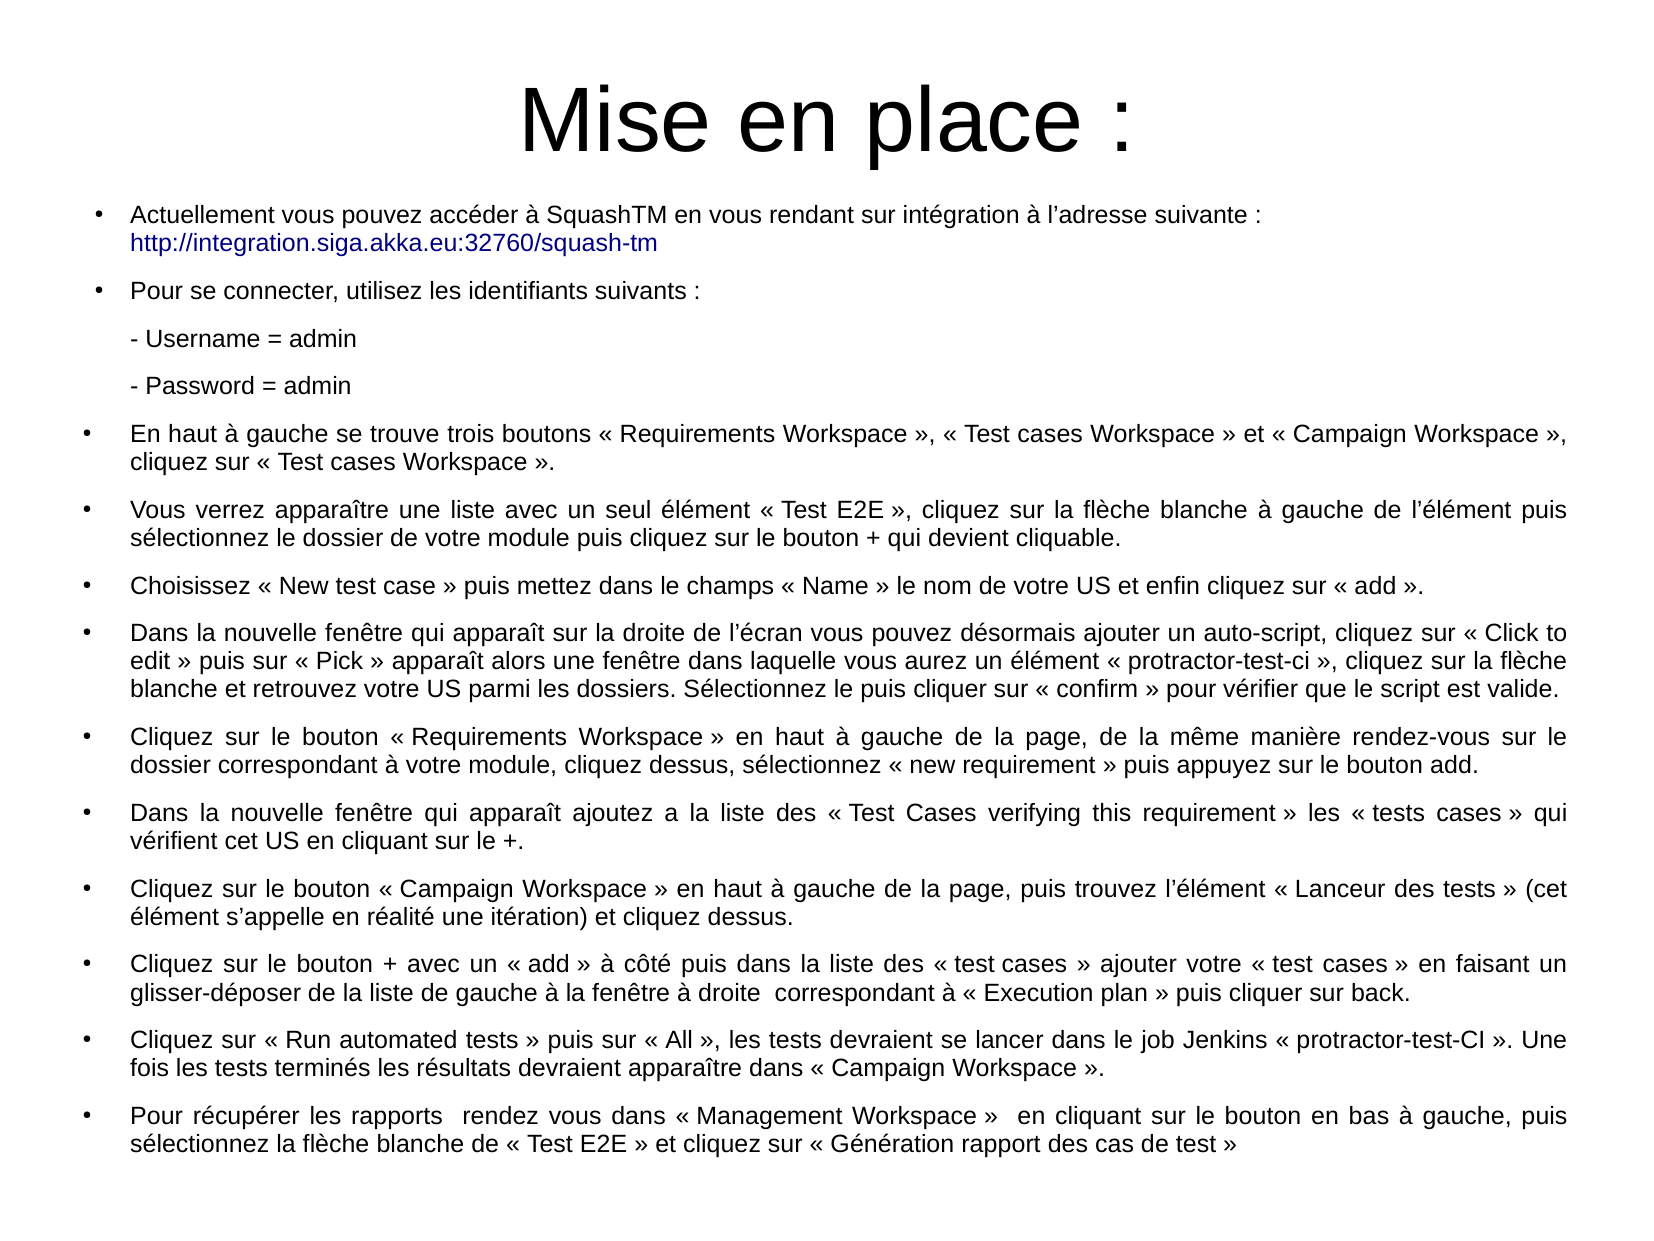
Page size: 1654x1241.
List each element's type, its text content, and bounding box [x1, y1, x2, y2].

list Actuellement vous pouvez accéder à SquashTM en vous rendant sur intégration à l’adresse suivante : http://integration.siga.akka.eu:32760/squash-tm Pour se connecter, utilisez les identifiants suivants : - Username = admin - Password = admin En haut à gauche se trouve trois boutons « Requirements Workspace », « Test cases Workspace » et « Campaign Workspace », cliquez sur « Test cases Workspace ». Vous verrez apparaître une liste avec un seul élément « Test E2E », cliquez sur la flèche blanche à gauche de l’élément puis sélectionnez le dossier de votre module puis cliquez sur le bouton + qui devient cliquable. Choisissez « New test case » puis mettez dans le champs « Name » le nom de votre US et enfin cliquez sur « add ». Dans la nouvelle fenêtre qui apparaît sur la droite de l’écran vous pouvez désormais ajouter un auto-script, cliquez sur « Click to edit » puis sur « Pick » apparaît alors une fenêtre dans laquelle vous aurez un élément « protractor-test-ci », cliquez sur la flèche blanche et retrouvez votre US parmi les dossiers. Sélectionnez le puis cliquer sur « confirm » pour vérifier que le script est valide. Cliquez sur le bouton « Requirements Workspace » en haut à gauche de la page, de la même manière rendez-vous sur le dossier correspondant à votre module, cliquez dessus, sélectionnez « new requirement » puis appuyez sur le bouton add. Dans la nouvelle fenêtre qui apparaît ajoutez a la liste des « Test Cases verifying this requirement » les « tests cases » qui vérifient cet US en cliquant sur le +. Cliquez sur le bouton « Campaign Workspace » en haut à gauche de la page, puis trouvez l’élément « Lanceur des tests » (cet élément s’appelle en réalité une itération) et cliquez dessus. Cliquez sur le bouton + avec un « add » à côté puis dans la liste des « test cases » ajouter votre « test cases » en faisant un glisser-déposer de la liste de gauche à la fenêtre à droite correspondant à « Execution plan » puis cliquer sur back. Cliquez sur « Run automated tests » puis sur « All », les tests devraient se lancer dans le job Jenkins « protractor-test-CI ». Une fois les tests terminés les résultats devraient apparaître dans « Campaign Workspace ». Pour récupérer les rapports rendez vous dans « Management Workspace » en cliquant sur le bouton en bas à gauche, puis sélectionnez la flèche blanche de « Test E2E » et cliquez sur « Génération rapport des cas de test » [82, 200, 1571, 1193]
title Mise en place : [82, 49, 1571, 189]
